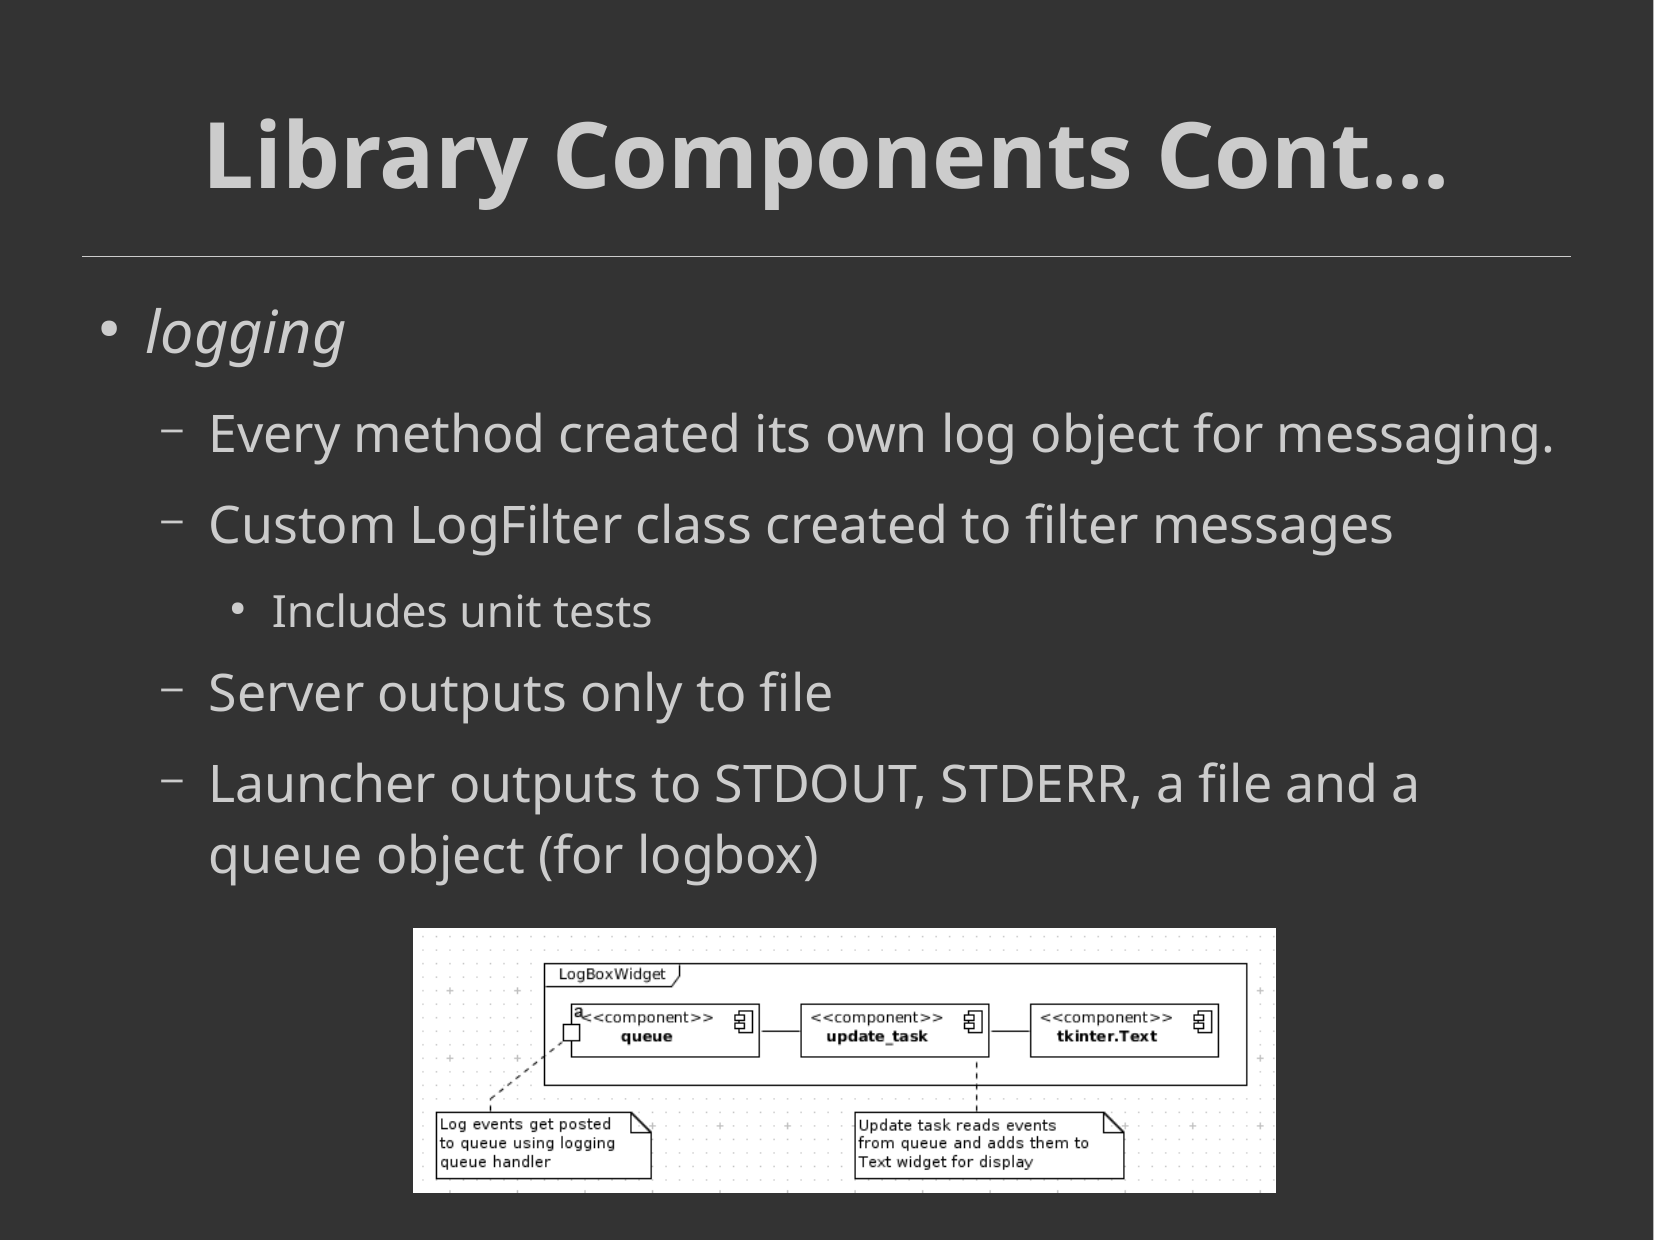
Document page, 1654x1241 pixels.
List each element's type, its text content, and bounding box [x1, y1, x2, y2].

picture [413, 928, 1276, 1193]
title Library Components Cont... [82, 49, 1571, 257]
list logging Every method created its own log object for messaging. Custom LogFilter class created to filter messages Includes unit tests Server outputs only to file Launcher outputs to STDOUT, STDERR, a file and a queue object (for logbox) [82, 290, 1571, 898]
